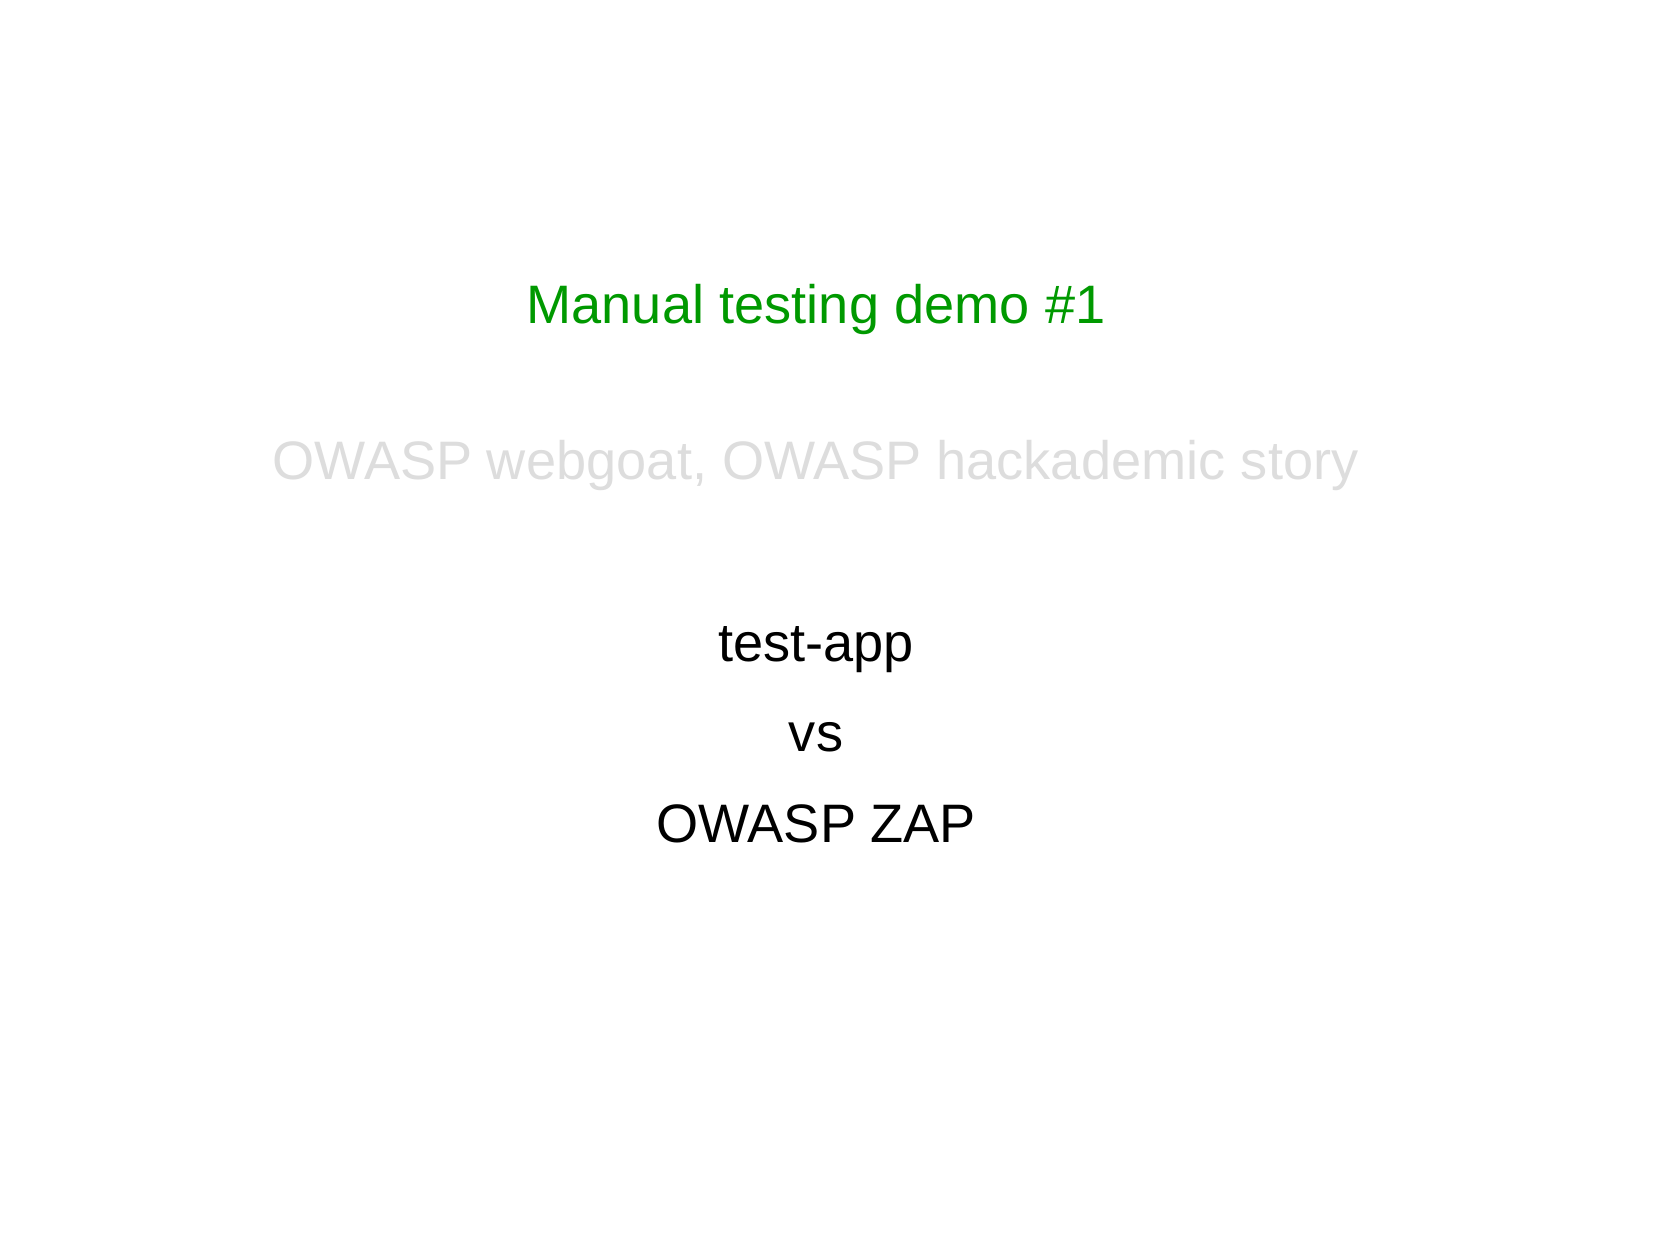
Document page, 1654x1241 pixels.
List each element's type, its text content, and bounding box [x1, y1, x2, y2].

text_box Manual testing demo #1 OWASP webgoat, OWASP hackademic story test-app vs OWASP ZAP [257, 267, 1396, 973]
